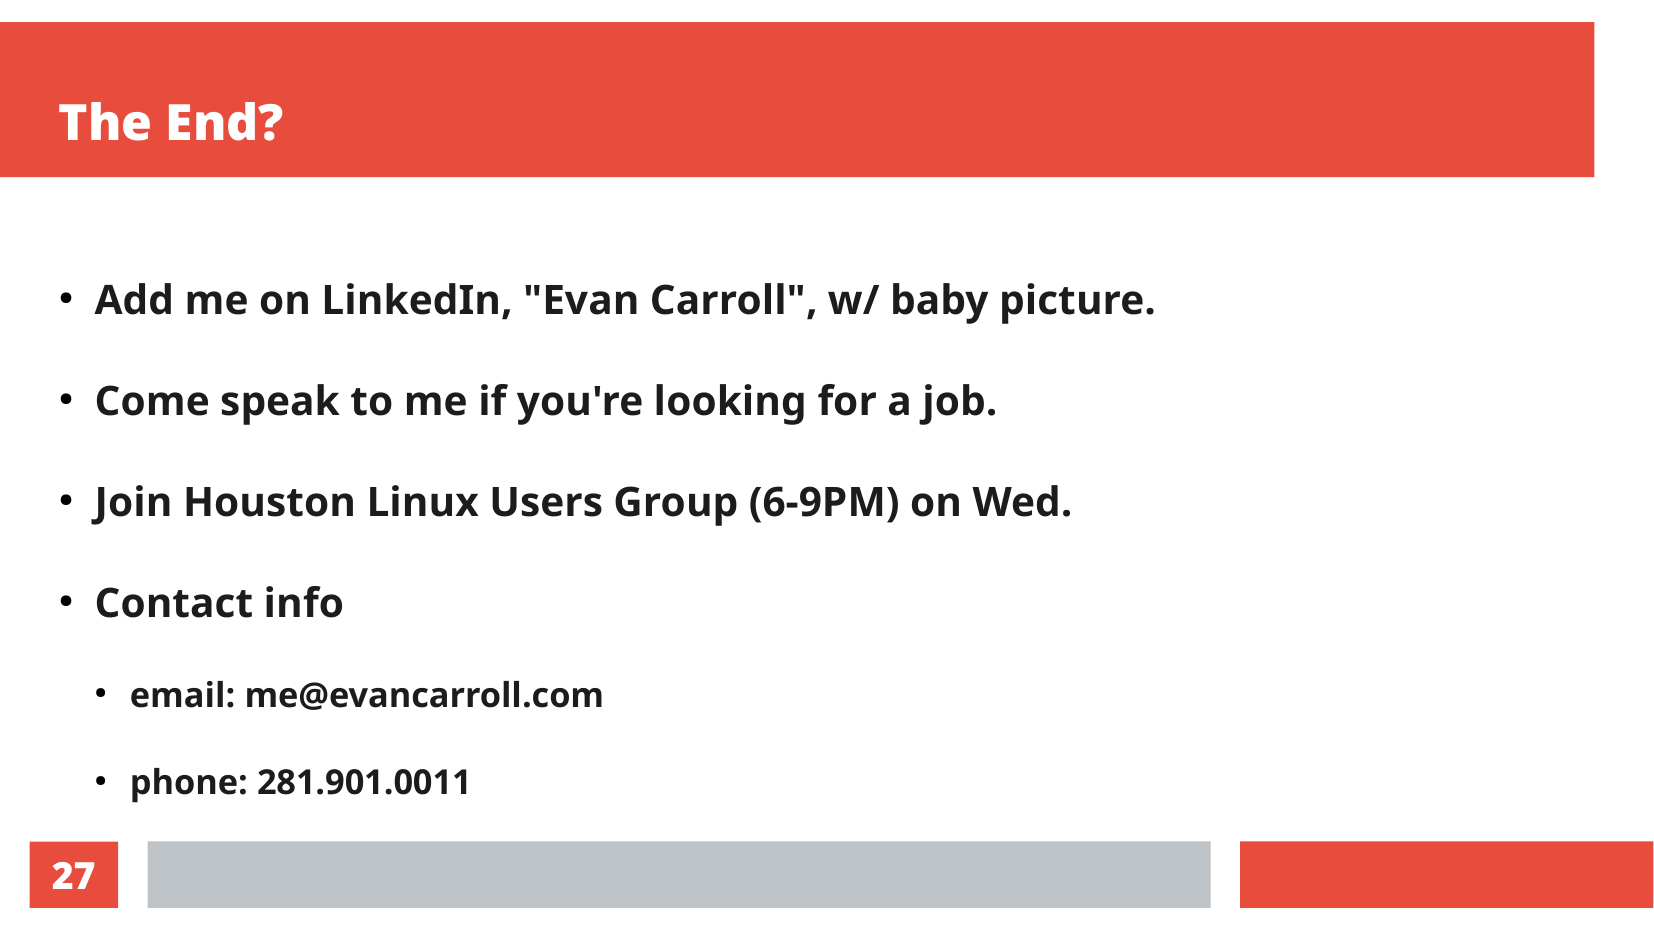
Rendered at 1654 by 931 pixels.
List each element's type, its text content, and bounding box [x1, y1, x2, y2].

title The End? [59, 44, 1595, 156]
list Add me on LinkedIn, "Evan Carroll", w/ baby picture. Come speak to me if you're looking for a job. Join Houston Linux Users Group (6-9PM) on Wed. Contact info email: me@evancarroll.com phone: 281.901.0011 [59, 243, 1565, 820]
